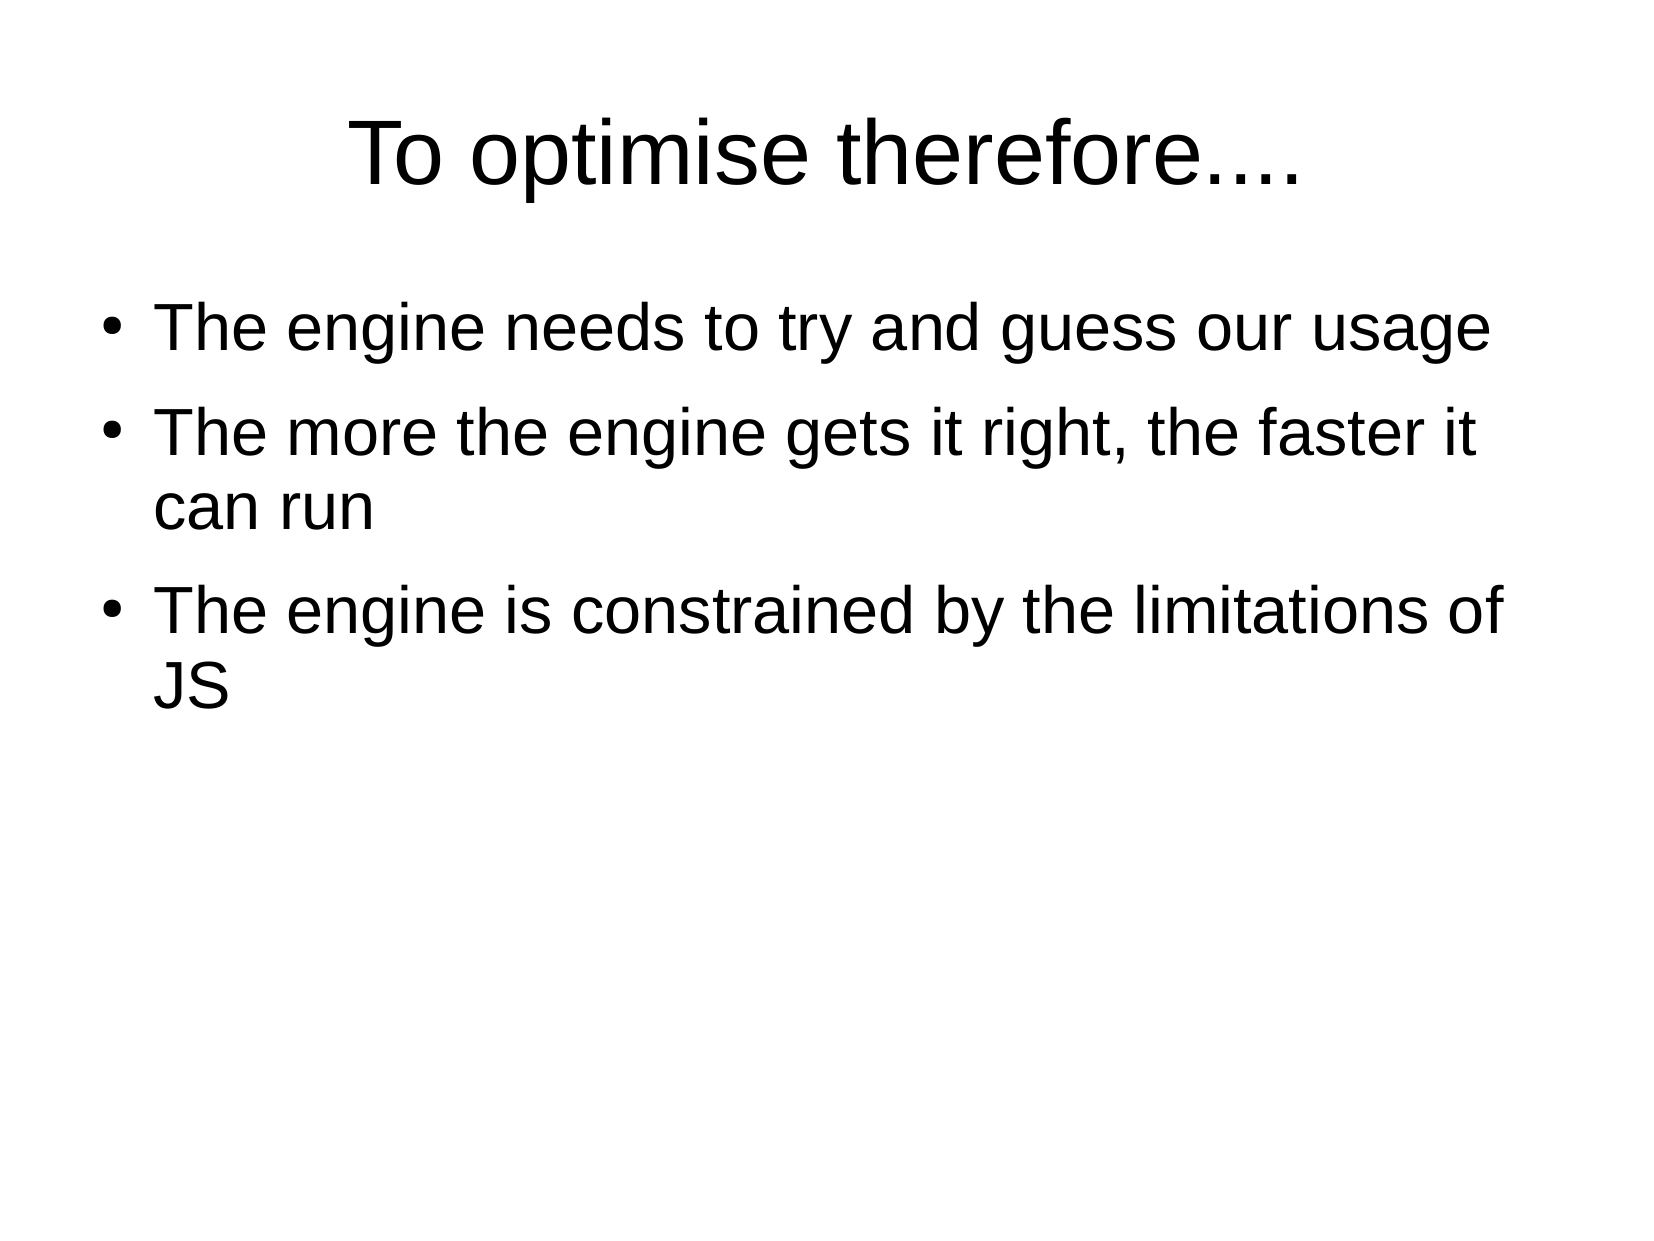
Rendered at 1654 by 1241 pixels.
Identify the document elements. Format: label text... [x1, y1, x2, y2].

list The engine needs to try and guess our usage The more the engine gets it right, the faster it can run The engine is constrained by the limitations of JS [82, 290, 1538, 1010]
title To optimise therefore.... [82, 49, 1571, 257]
